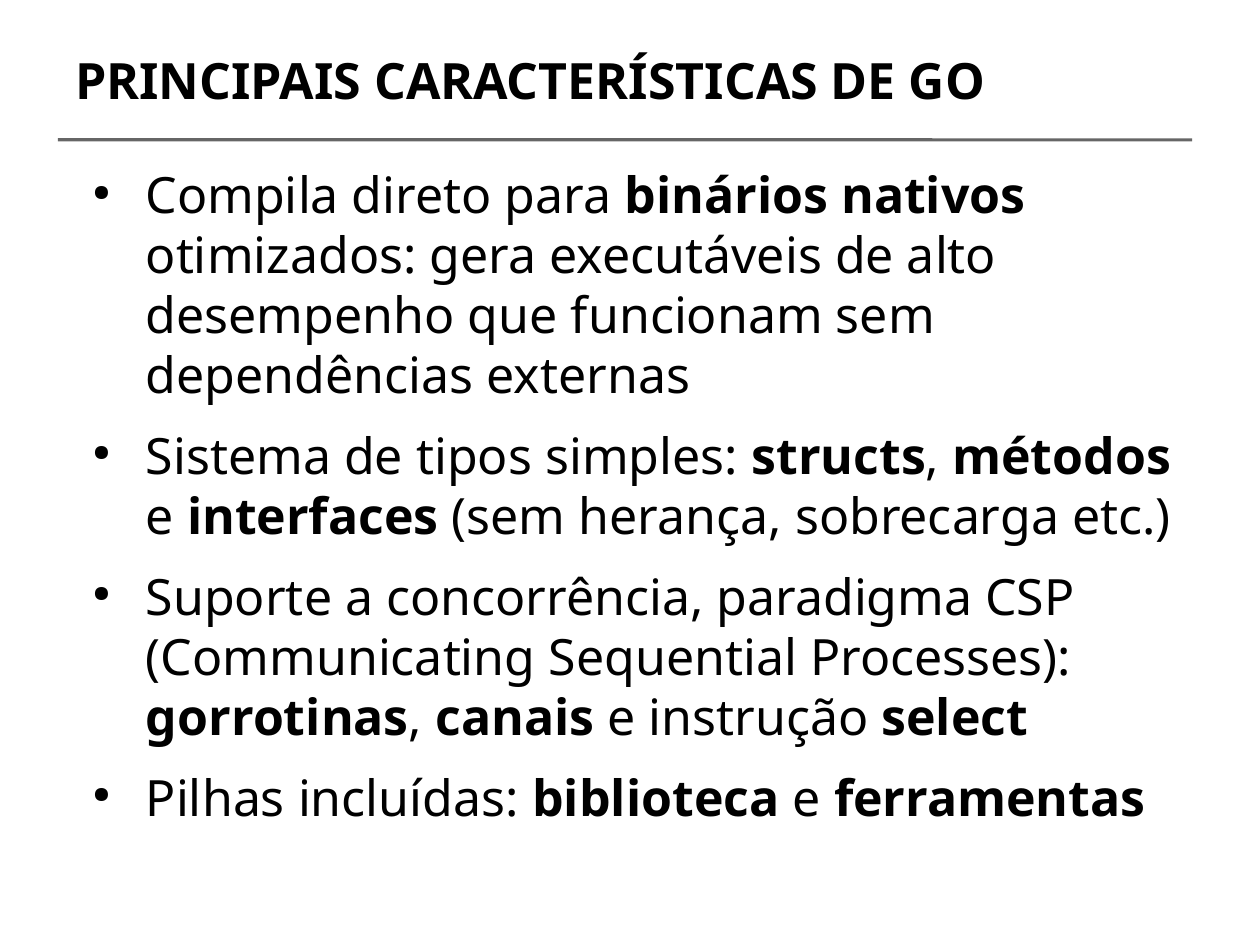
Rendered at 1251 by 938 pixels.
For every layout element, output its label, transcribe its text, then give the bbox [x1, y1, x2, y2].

list Compila direto para binários nativos otimizados: gera executáveis de alto desempenho que funcionam sem dependências externas Sistema de tipos simples: structs, métodos e interfaces (sem herança, sobrecarga etc.) Suporte a concorrência, paradigma CSP (Communicating Sequential Processes): gorrotinas, canais e instrução select Pilhas incluídas: biblioteca e ferramentas [62, 151, 1188, 831]
title PRINCIPAIS CARACTERÍSTICAS DE GO [62, 37, 1188, 122]
